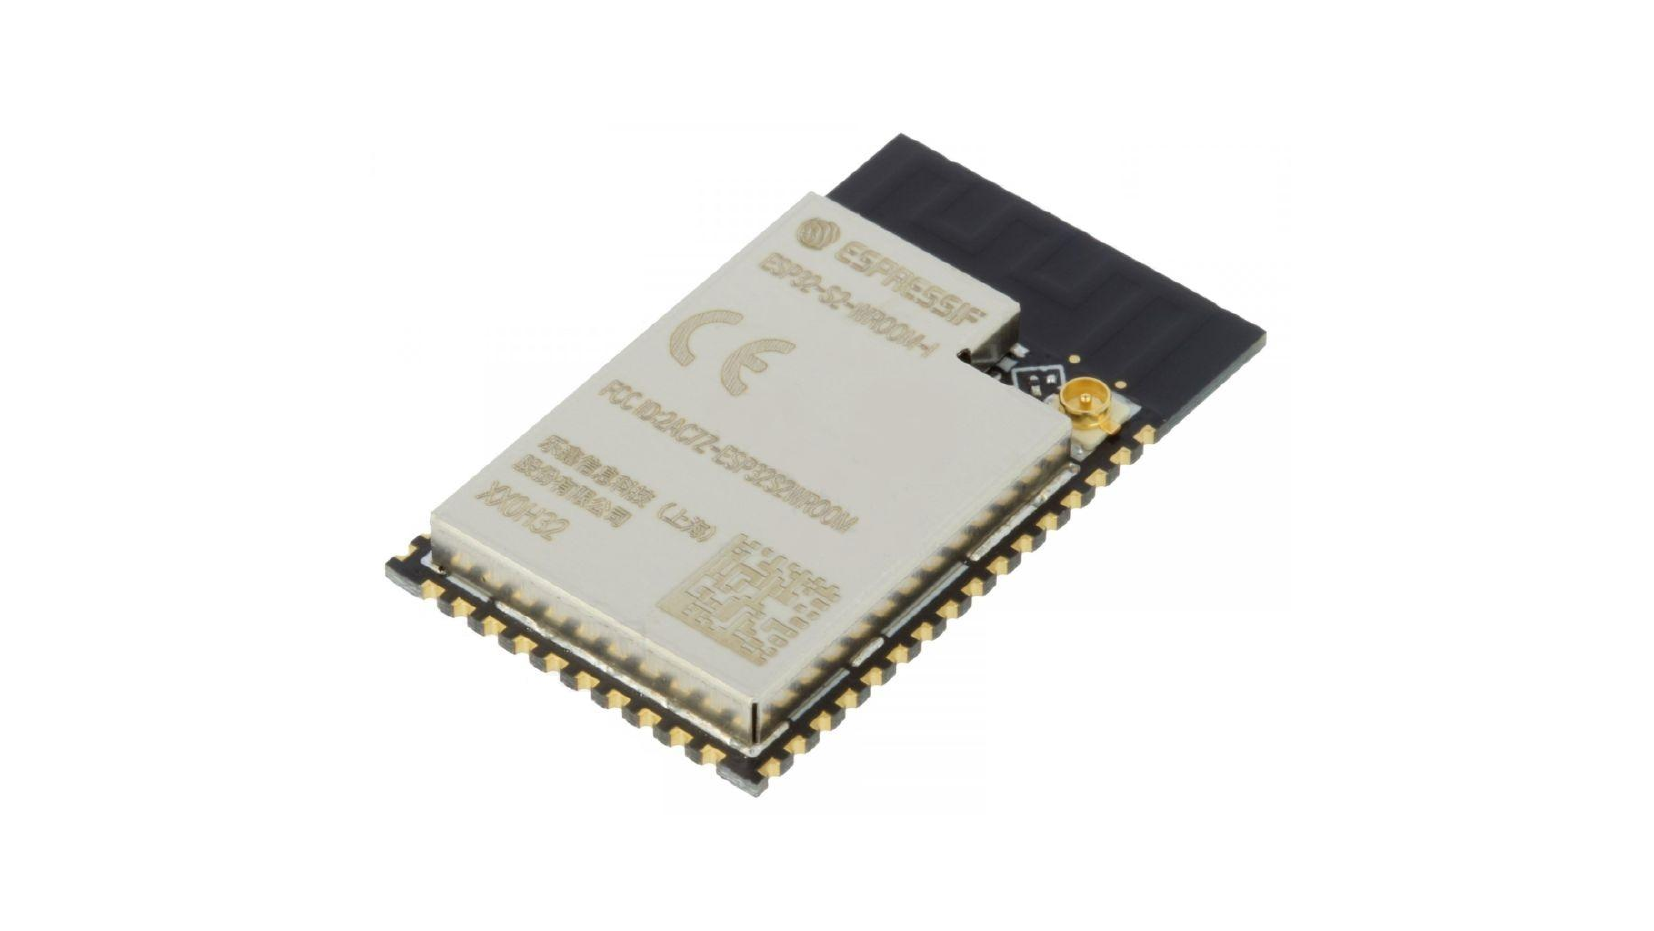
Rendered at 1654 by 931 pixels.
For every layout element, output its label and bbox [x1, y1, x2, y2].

picture [360, 0, 1291, 931]
